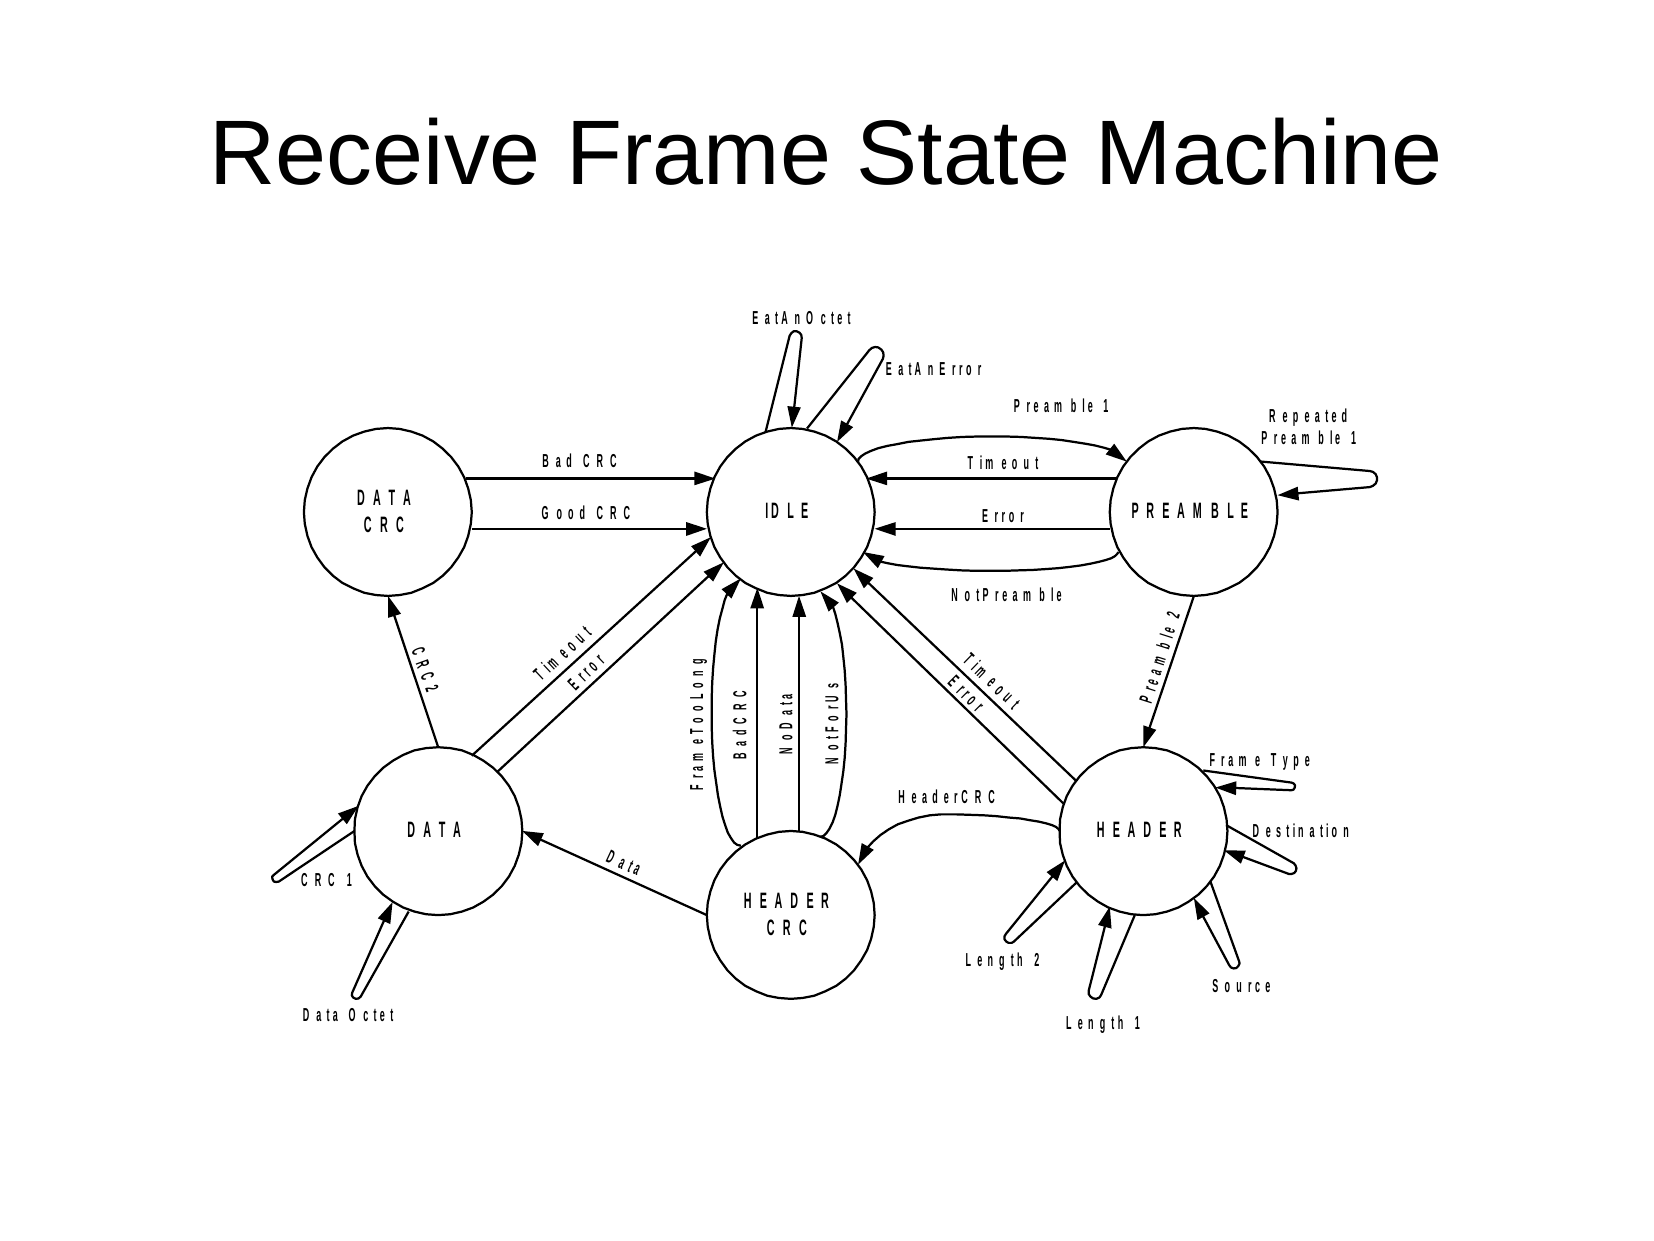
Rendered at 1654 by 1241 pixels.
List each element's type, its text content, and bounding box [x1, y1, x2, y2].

chart [203, 245, 1463, 1088]
title Receive Frame State Machine [82, 56, 1571, 250]
